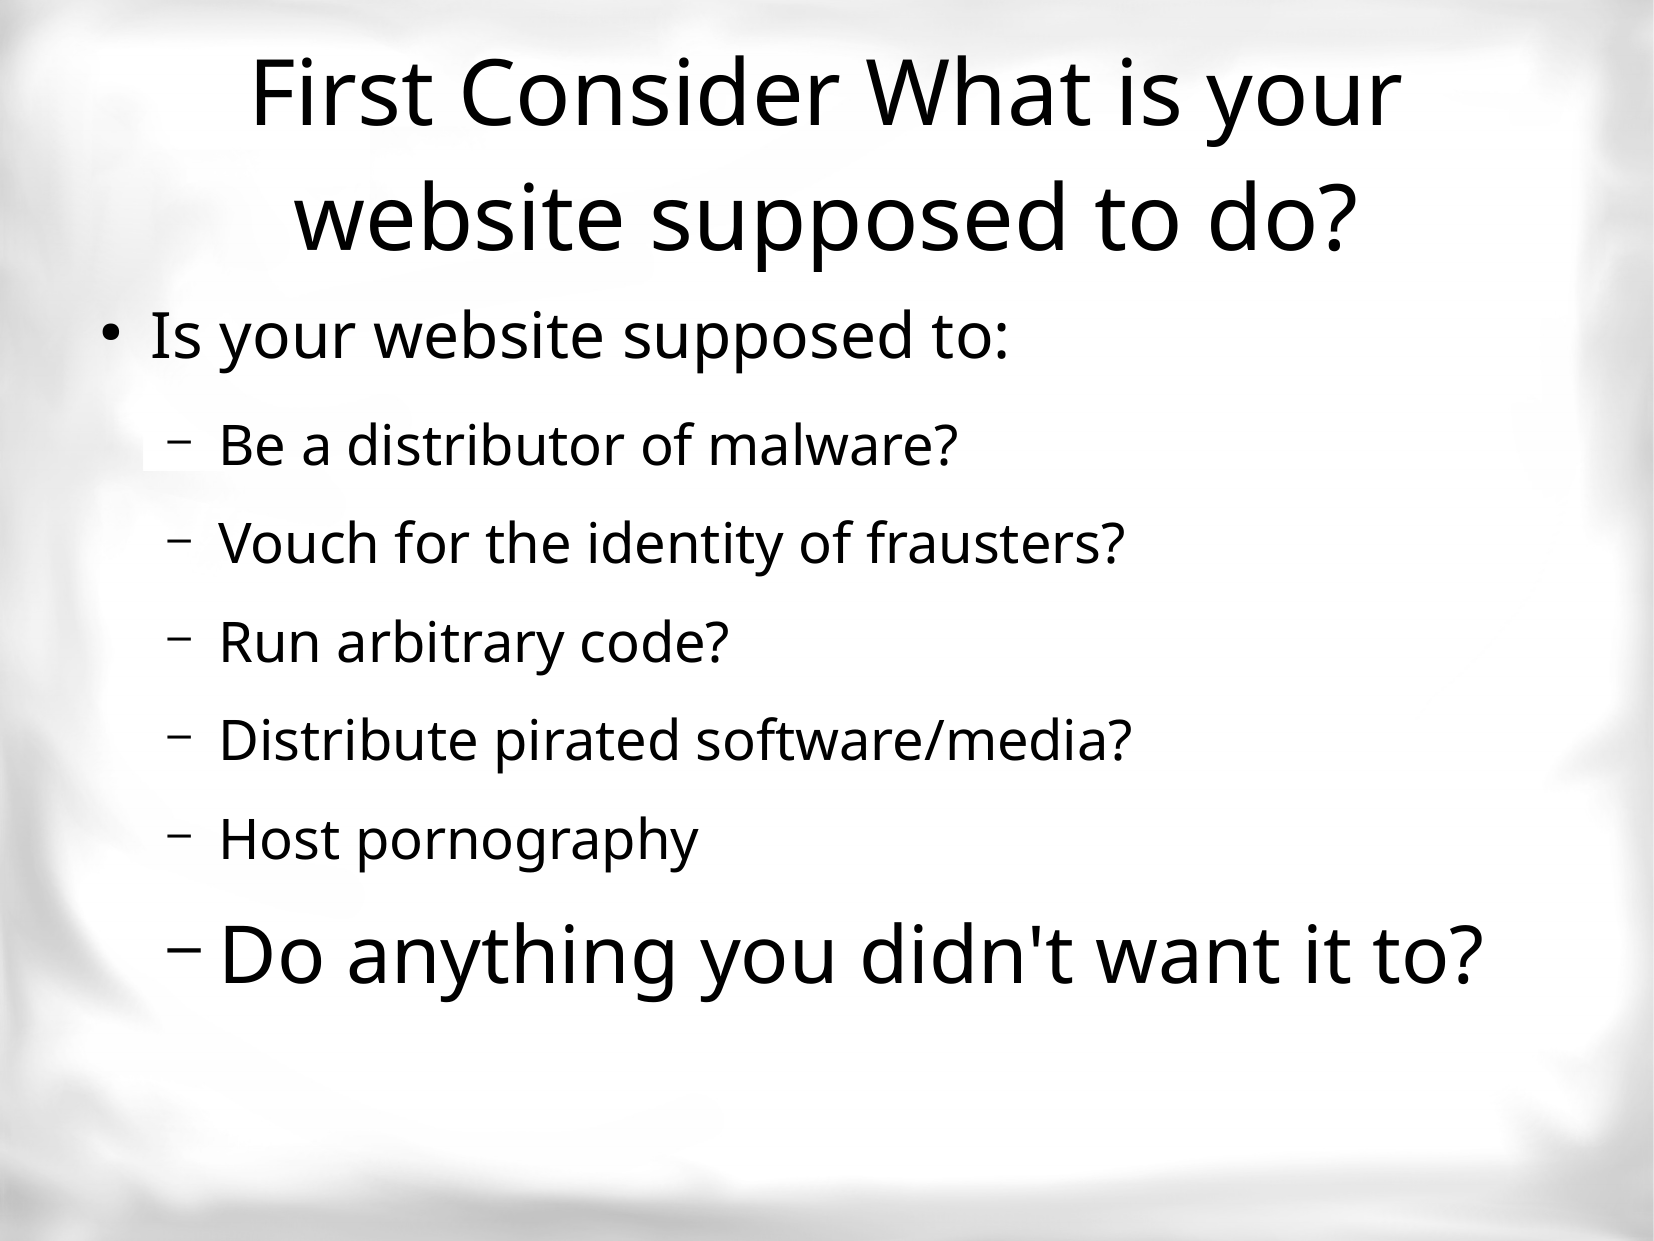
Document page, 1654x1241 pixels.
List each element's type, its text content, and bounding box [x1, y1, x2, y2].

list Is your website supposed to: Be a distributor of malware? Vouch for the identity of frausters? Run arbitrary code? Distribute pirated software/media? Host pornography Do anything you didn't want it to? [82, 290, 1571, 1010]
picture [0, 0, 1654, 1241]
title First Consider What is your website supposed to do? [82, 49, 1571, 257]
